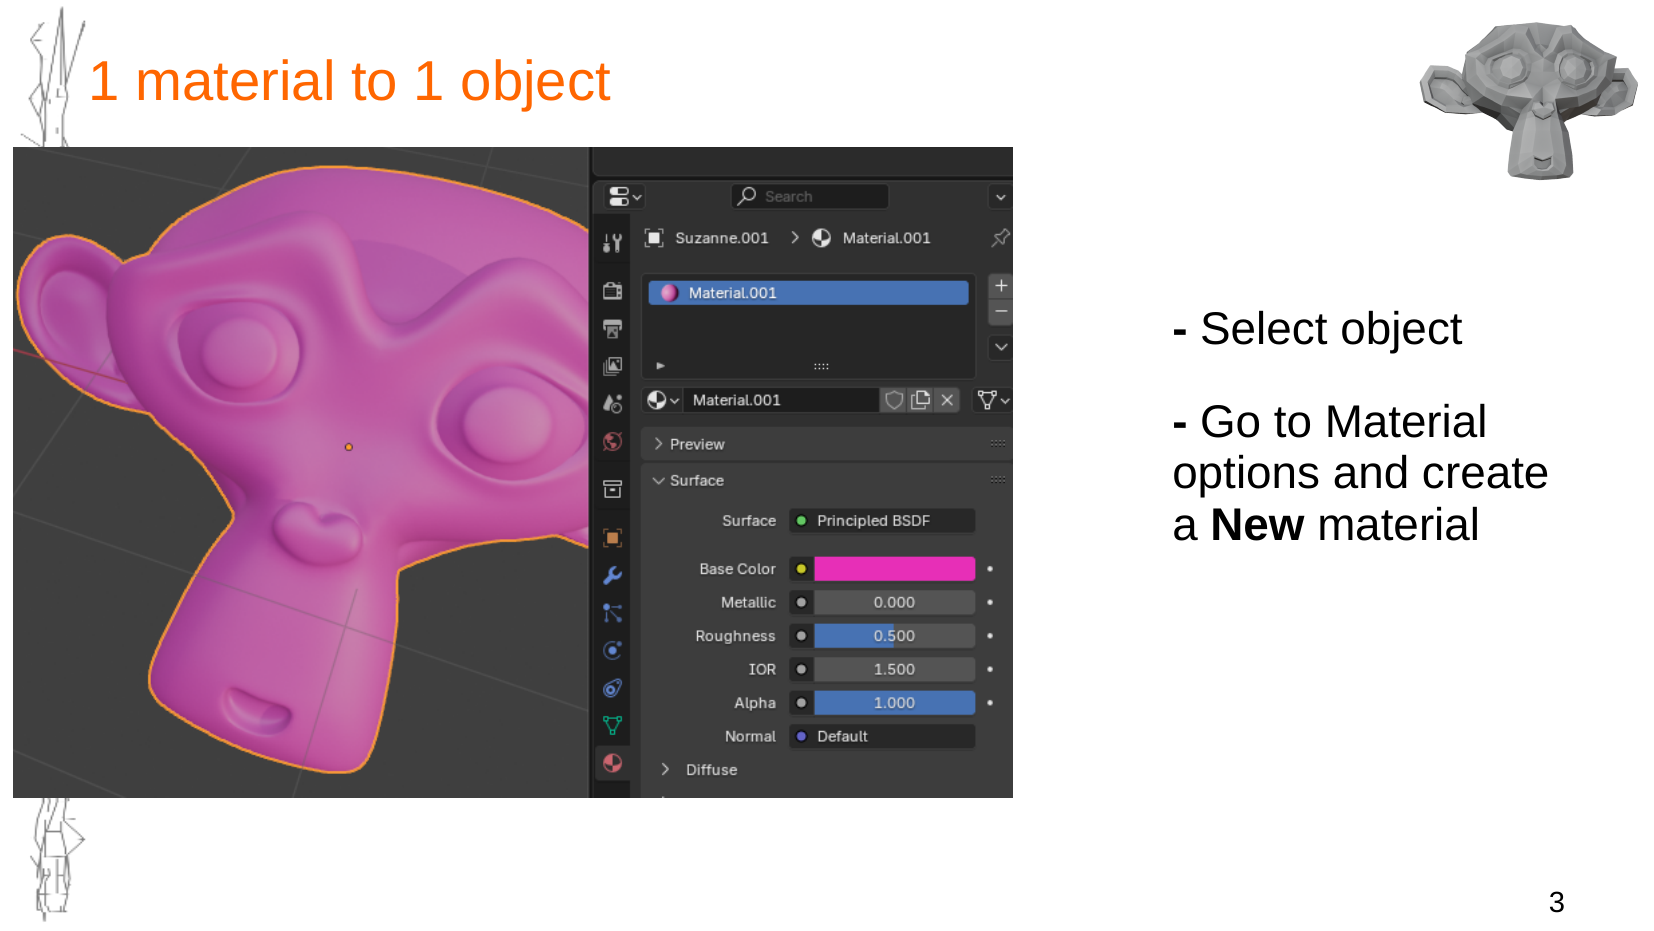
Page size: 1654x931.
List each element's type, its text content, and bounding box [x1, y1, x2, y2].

title 1 material to 1 object [88, 29, 1447, 133]
picture [13, 147, 1013, 798]
text_box - Select object - Go to Material options and create a New material [1157, 295, 1601, 621]
picture [1411, 11, 1645, 189]
